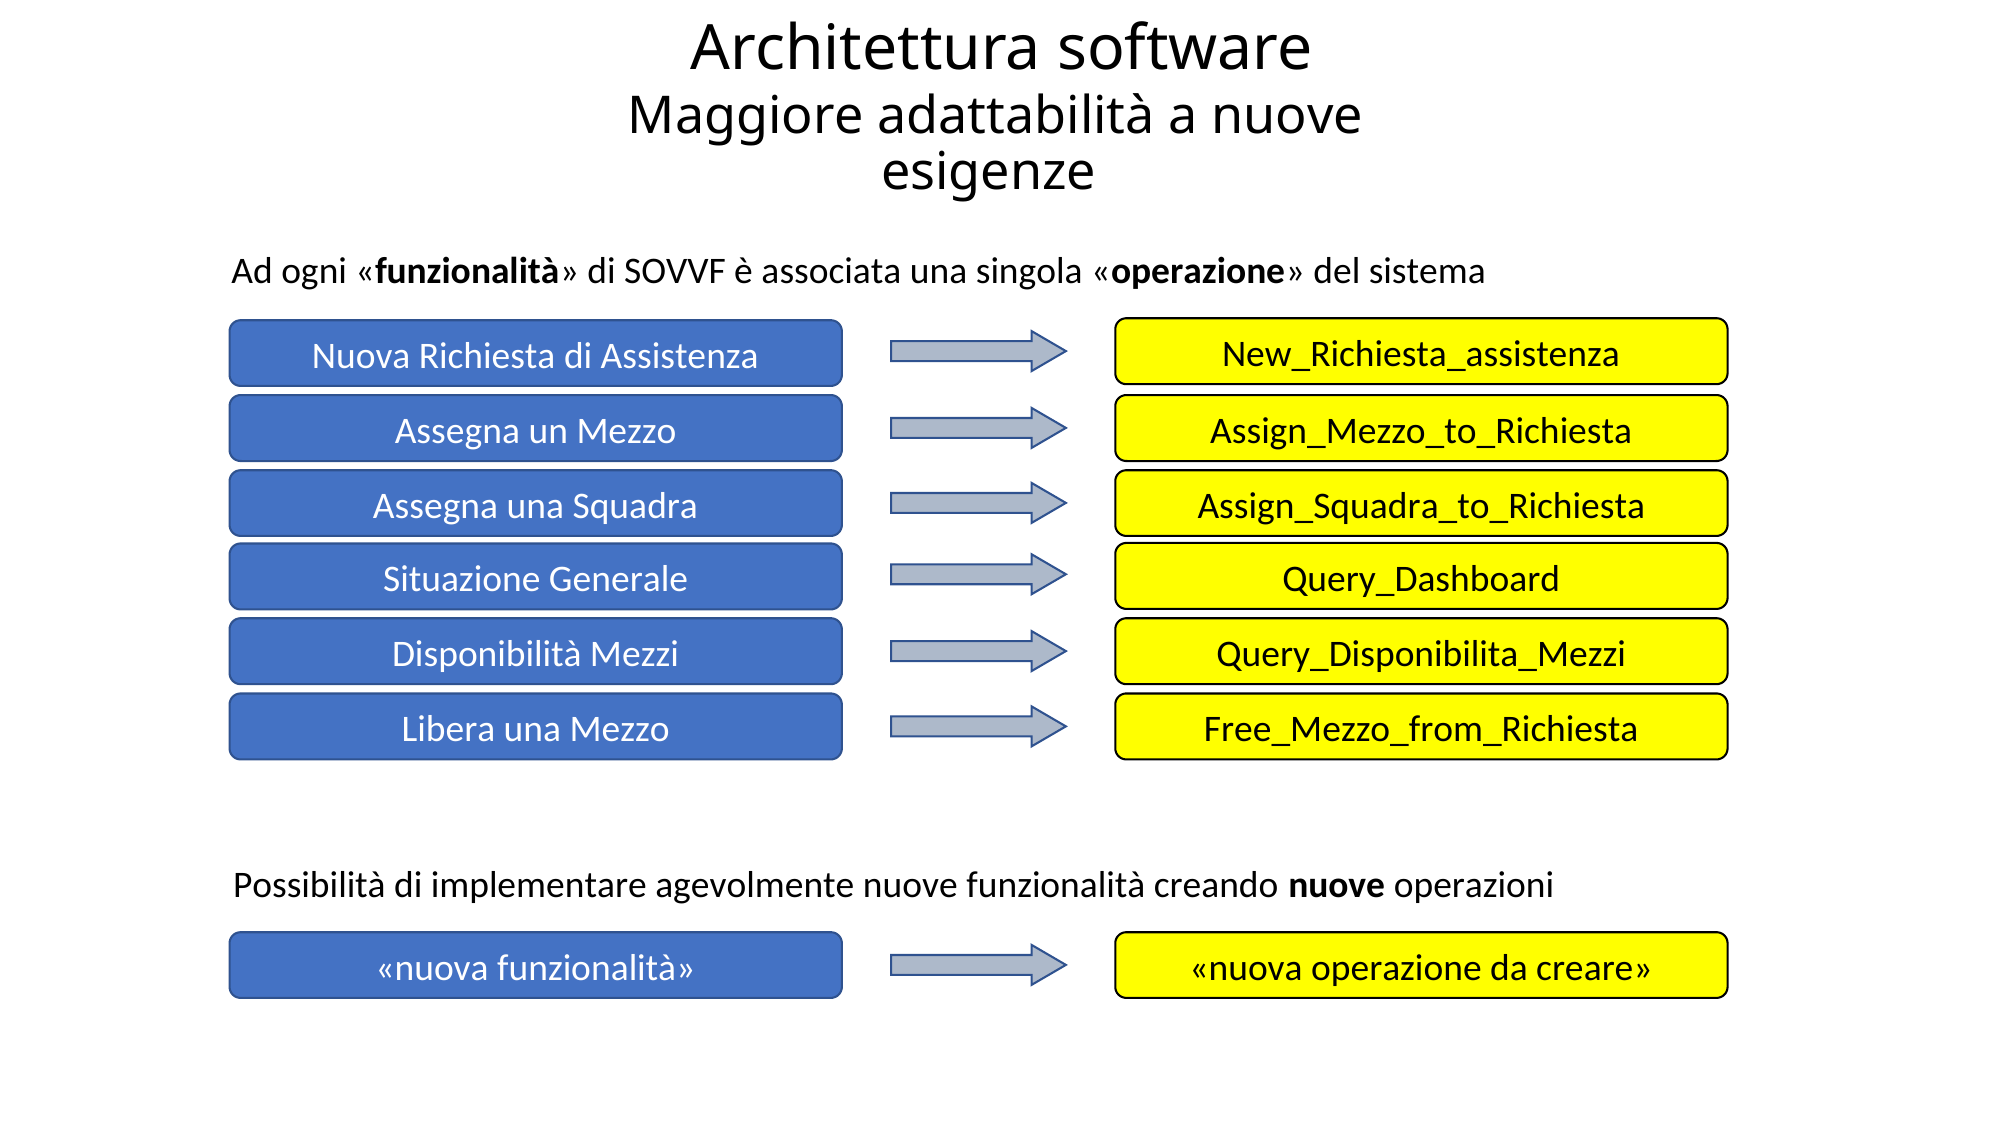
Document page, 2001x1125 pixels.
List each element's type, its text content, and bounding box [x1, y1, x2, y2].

text_box Assegna un Mezzo [229, 395, 842, 462]
text_box [891, 944, 1066, 985]
text_box «nuova operazione da creare» [1115, 932, 1728, 998]
text_box Situazione Generale [229, 543, 842, 610]
text_box [891, 407, 1066, 448]
text_box [891, 631, 1066, 672]
text_box [891, 482, 1066, 523]
text_box Query_Disponibilita_Mezzi [1115, 618, 1728, 685]
text_box Free_Mezzo_from_Richiesta [1115, 693, 1728, 760]
title Architettura software [252, 7, 1753, 90]
text_box Maggiore adattabilità a nuove esigenze [535, 81, 1456, 164]
text_box Possibilità di implementare agevolmente nuove funzionalità creando nuove operazioni [150, 853, 1638, 913]
text_box [891, 554, 1066, 595]
text_box Nuova Richiesta di Assistenza [229, 320, 842, 386]
text_box Assign_Squadra_to_Richiesta [1115, 470, 1728, 536]
text_box Ad ogni «funzionalità» di SOVVF è associata una singola «operazione» del sistema [189, 238, 1529, 299]
text_box Query_Dashboard [1115, 542, 1728, 609]
text_box «nuova funzionalità» [229, 932, 842, 998]
text_box [891, 331, 1066, 372]
text_box Assegna una Squadra [229, 470, 842, 536]
text_box Assign_Mezzo_to_Richiesta [1115, 395, 1728, 462]
text_box [891, 706, 1066, 747]
text_box New_Richiesta_assistenza [1115, 318, 1728, 385]
text_box Libera una Mezzo [229, 693, 842, 760]
text_box Disponibilità Mezzi [229, 618, 842, 685]
